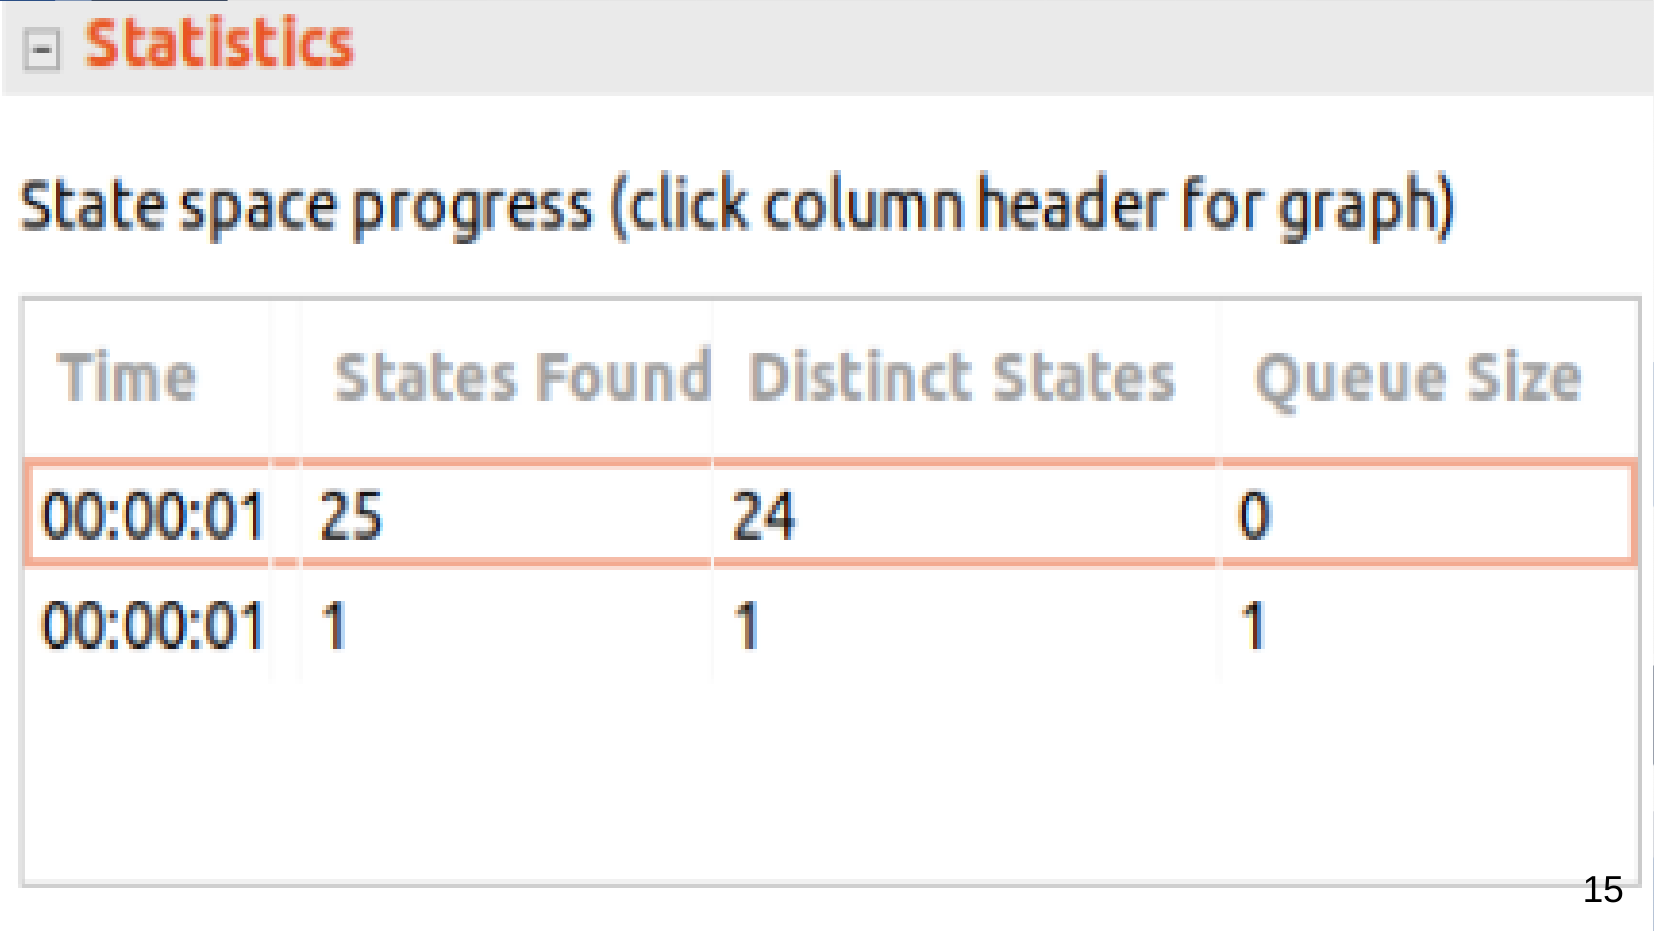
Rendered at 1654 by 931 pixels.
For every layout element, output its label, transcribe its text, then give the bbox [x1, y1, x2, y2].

text_box <number> [1567, 861, 1654, 919]
picture [0, 0, 1654, 931]
